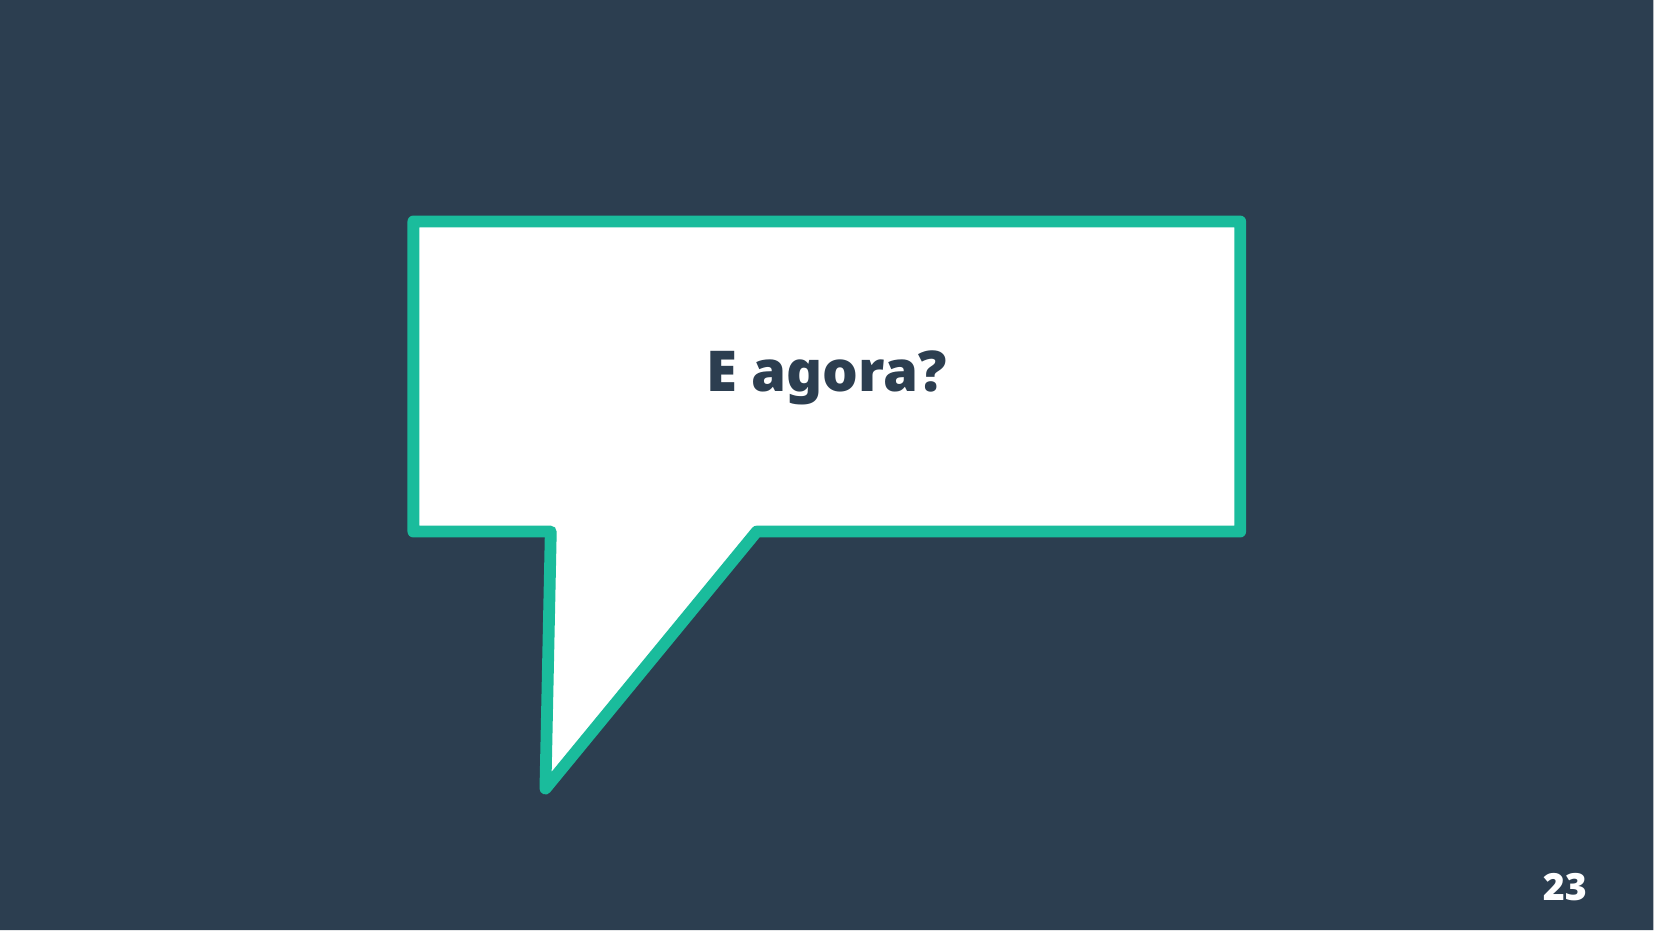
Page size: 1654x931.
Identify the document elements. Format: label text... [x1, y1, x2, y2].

title E agora? [442, 236, 1211, 502]
